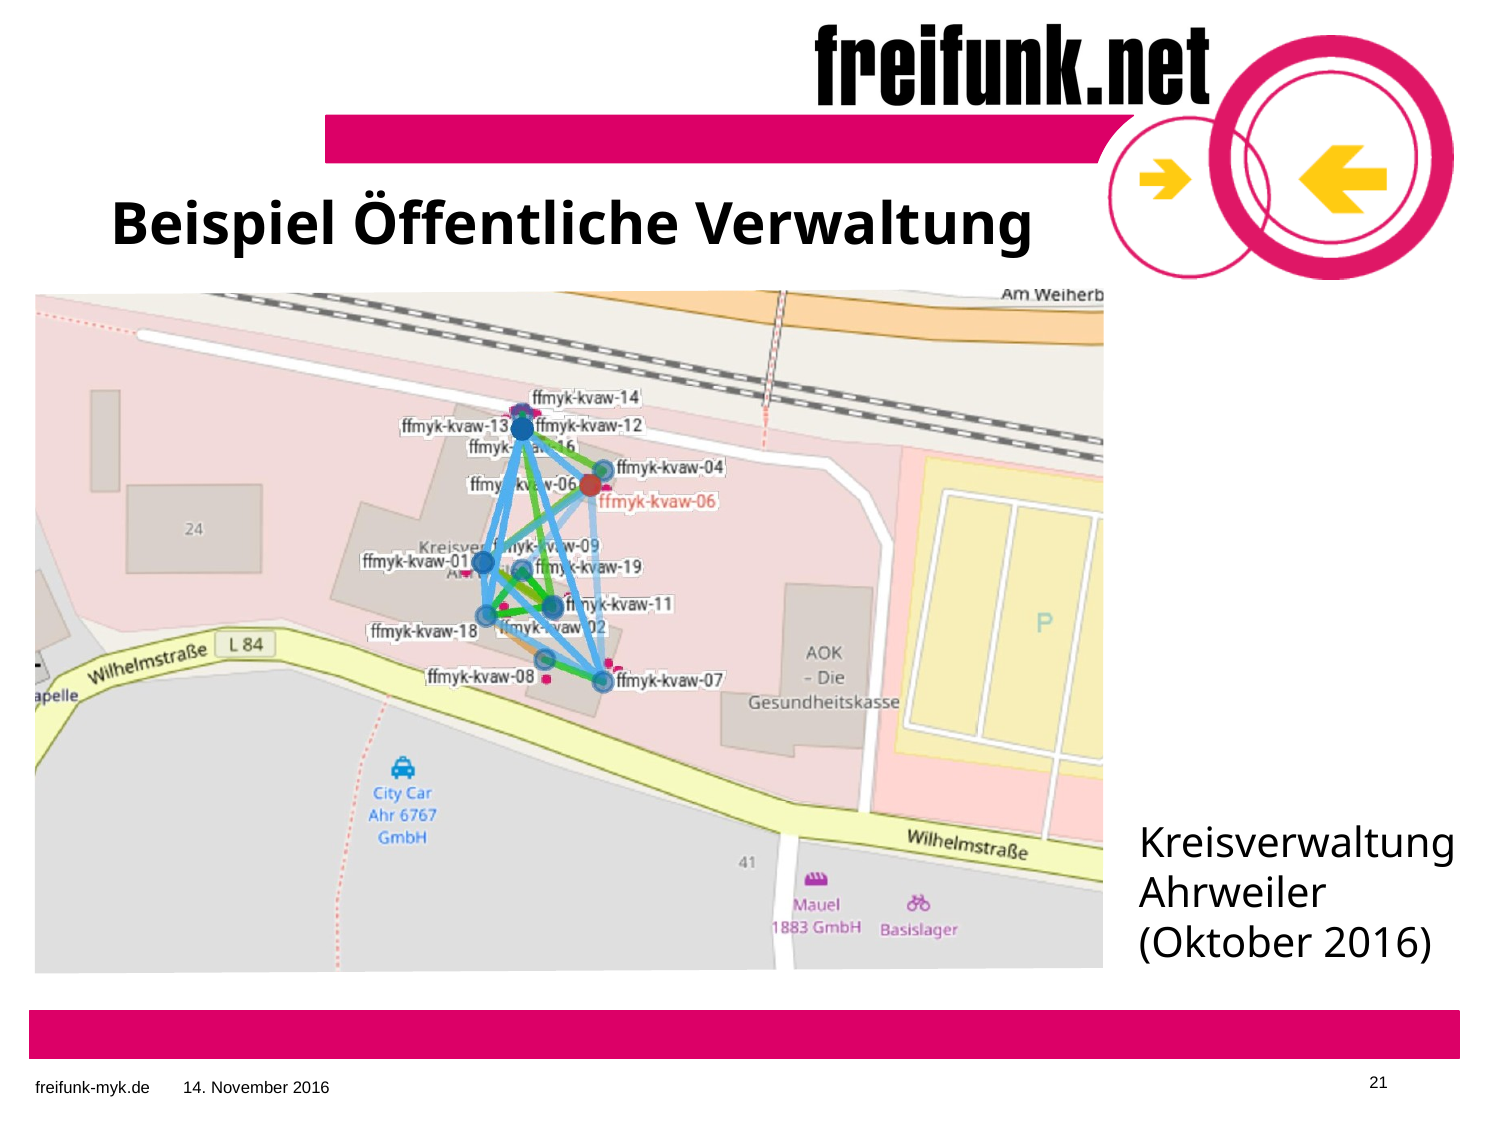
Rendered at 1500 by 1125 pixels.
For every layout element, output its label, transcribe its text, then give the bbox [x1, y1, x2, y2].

title Beispiel Öffentliche Verwaltung [110, 160, 1093, 282]
picture [816, 24, 1454, 280]
picture [34, 288, 1104, 974]
list Kreisverwaltung Ahrweiler (Oktober 2016) [1121, 816, 1473, 1002]
